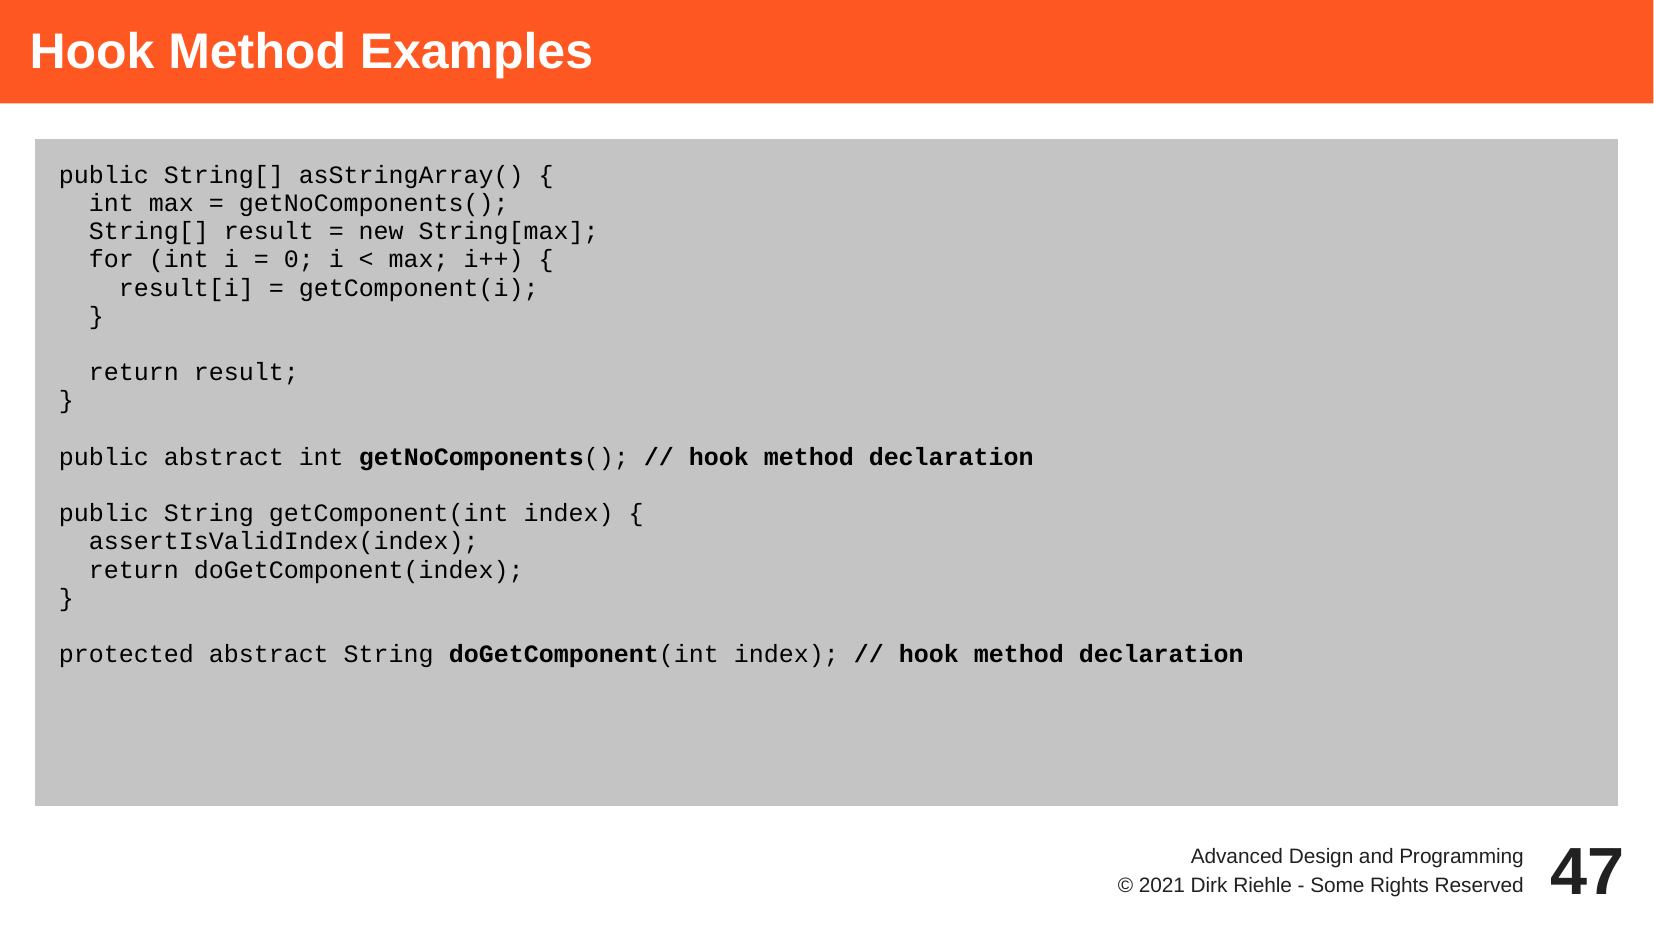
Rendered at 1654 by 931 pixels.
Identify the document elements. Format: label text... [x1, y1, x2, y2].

title Hook Method Examples [0, 0, 1654, 104]
list public String[] asStringArray() { int max = getNoComponents(); String[] result = new String[max]; for (int i = 0; i < max; i++) { result[i] = getComponent(i); } return result; } public abstract int getNoComponents(); // hook method declaration public String getComponent(int index) { assertIsValidIndex(index); return doGetComponent(index); } protected abstract String doGetComponent(int index); // hook method declaration [29, 132, 1625, 813]
